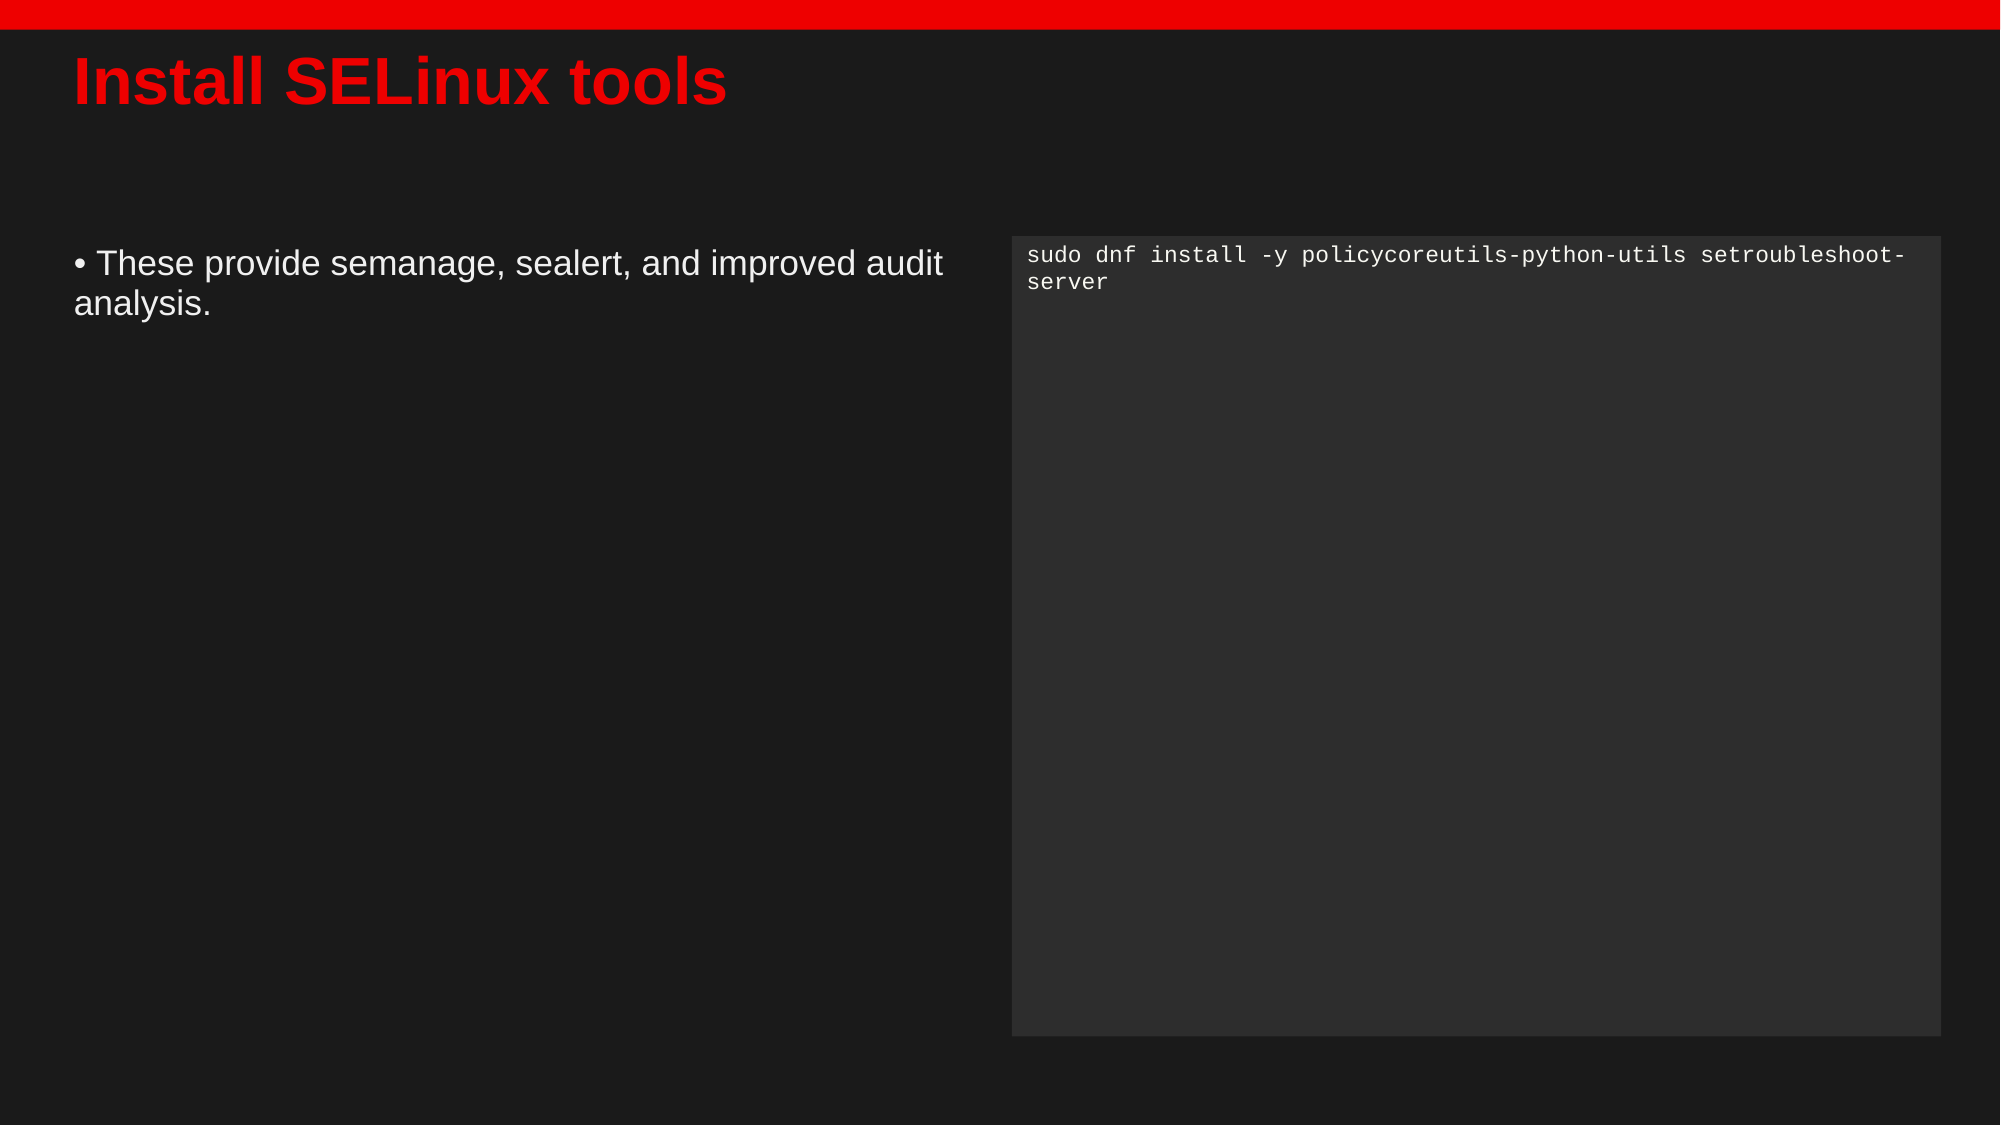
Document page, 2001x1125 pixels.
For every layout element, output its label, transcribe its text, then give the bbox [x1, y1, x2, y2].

text_box Install SELinux tools [59, 36, 1942, 208]
text_box • These provide semanage, sealert, and improved audit analysis. [59, 236, 989, 1037]
text_box [0, 0, 2001, 30]
text_box sudo dnf install -y policycoreutils-python-utils setroubleshoot-server [1011, 236, 1942, 1037]
